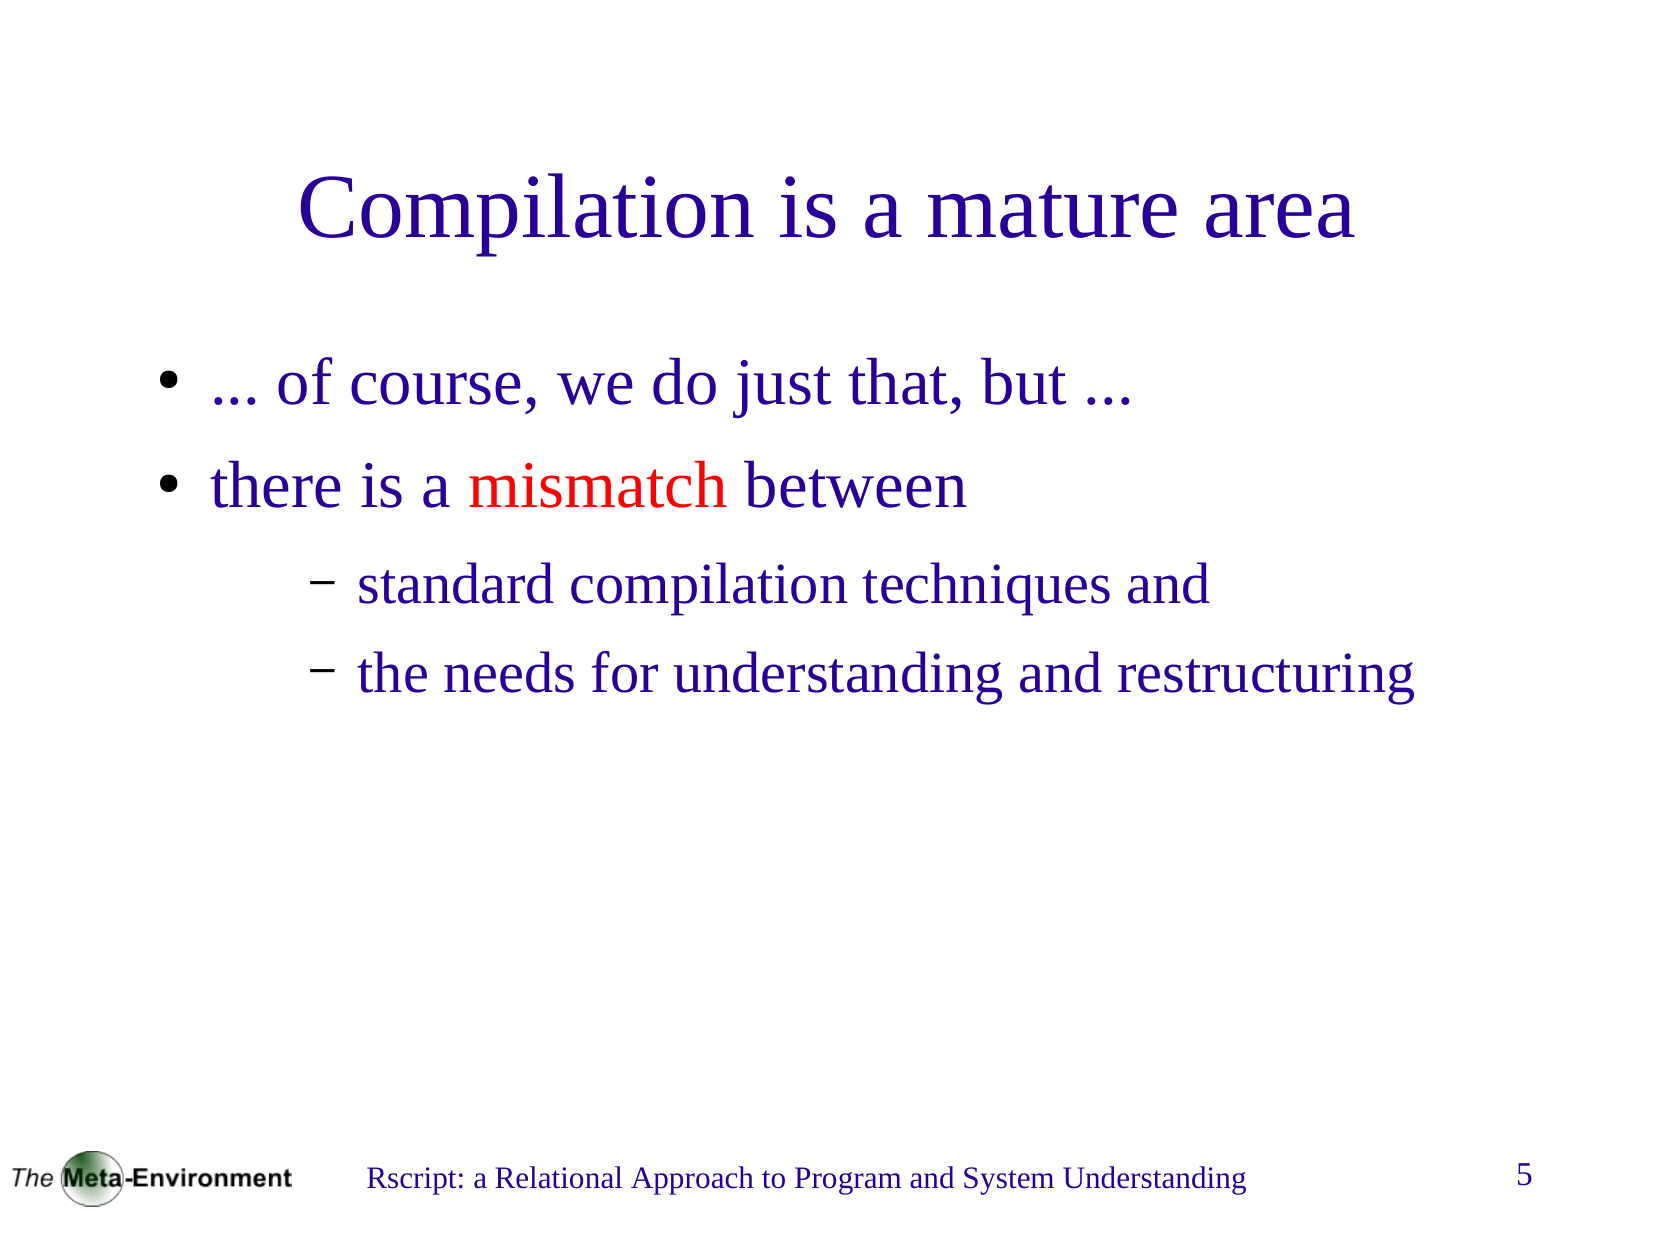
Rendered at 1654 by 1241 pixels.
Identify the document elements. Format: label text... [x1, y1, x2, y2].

list ... of course, we do just that, but ... there is a mismatch between standard compilation techniques and the needs for understanding and restructuring [121, 344, 1534, 1127]
picture [12, 1151, 292, 1207]
title Compilation is a mature area [121, 102, 1534, 311]
